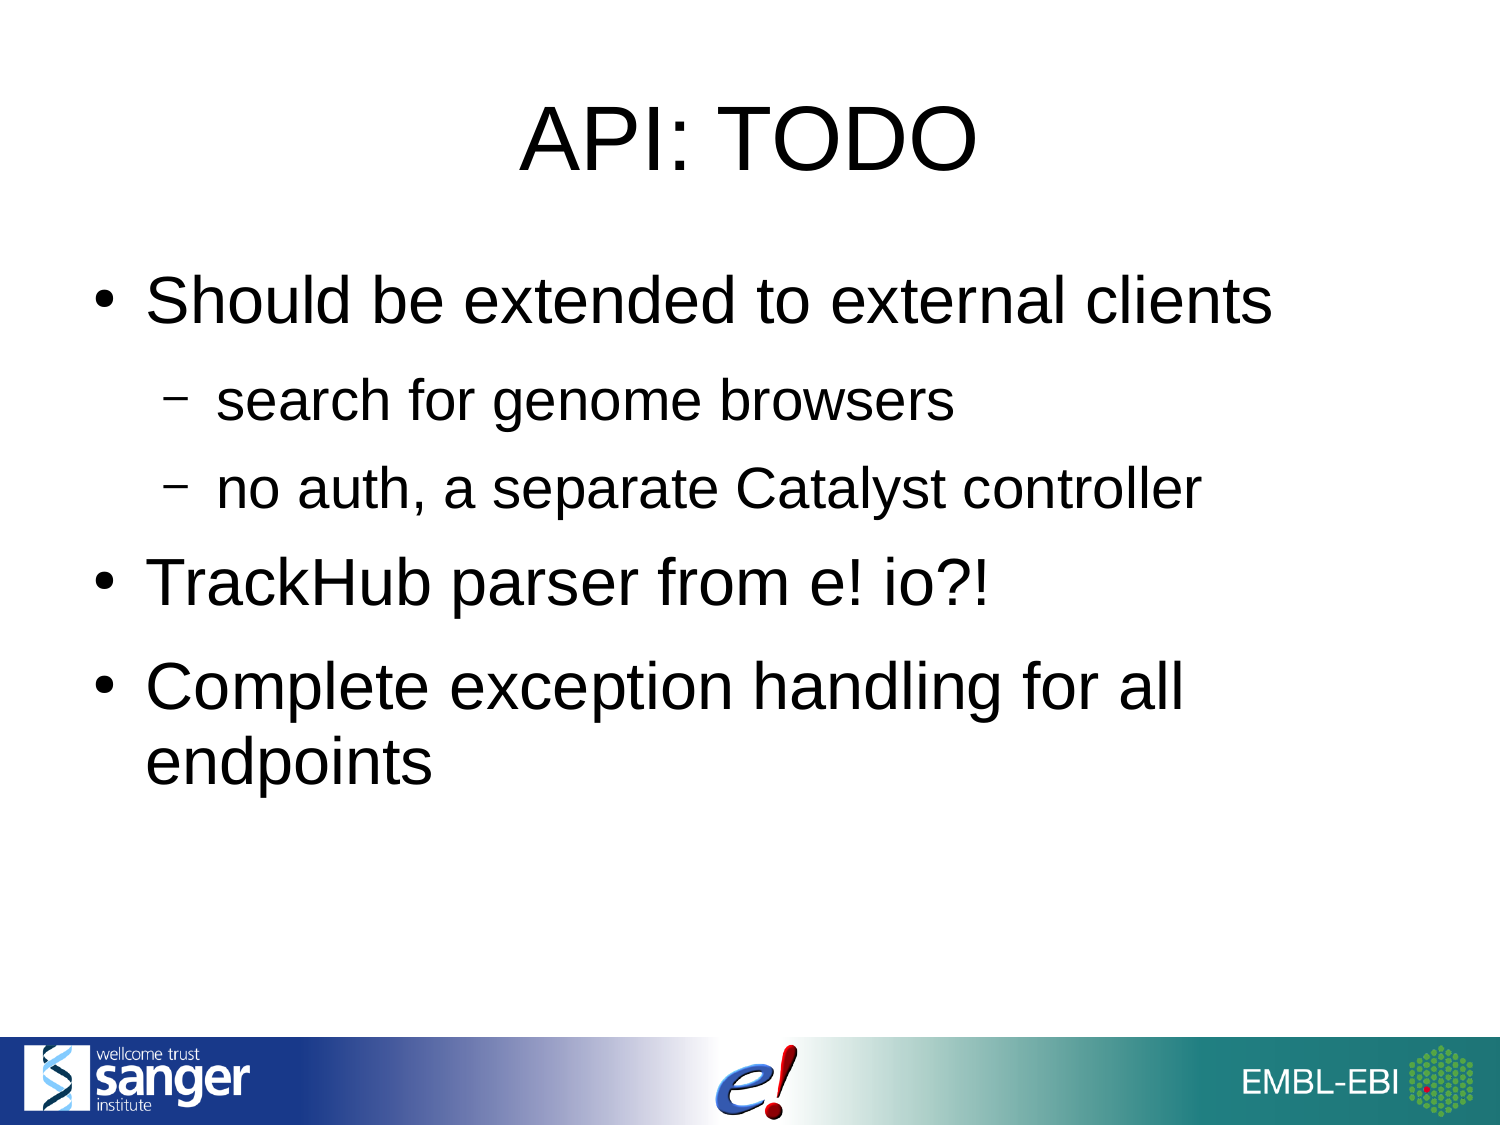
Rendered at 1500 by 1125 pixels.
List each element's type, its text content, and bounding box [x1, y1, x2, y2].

title API: TODO [75, 44, 1425, 233]
list Should be extended to external clients search for genome browsers no auth, a separate Catalyst controller TrackHub parser from e! io?! Complete exception handling for all endpoints [75, 263, 1395, 916]
picture [0, 1037, 1500, 1125]
